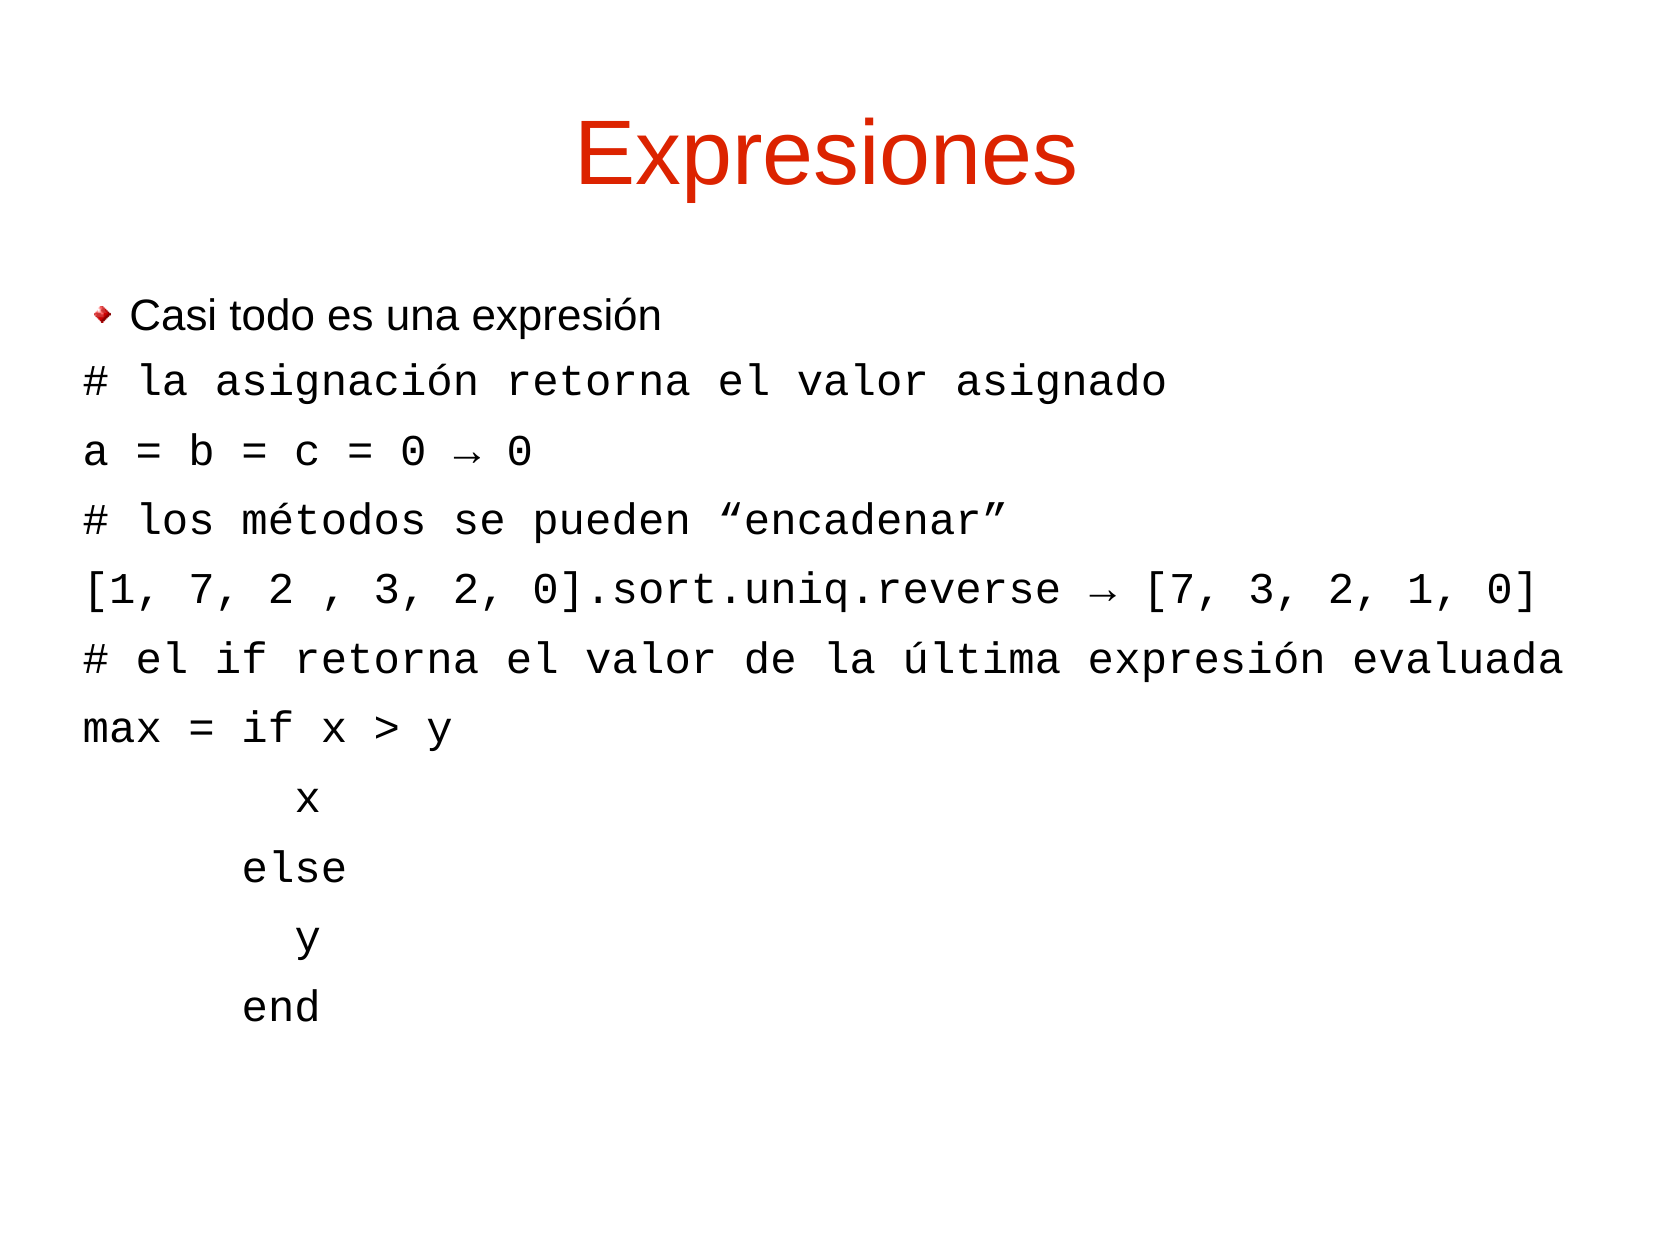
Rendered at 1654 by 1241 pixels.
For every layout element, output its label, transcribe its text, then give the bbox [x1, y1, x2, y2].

title Expresiones [82, 49, 1571, 257]
list Casi todo es una expresión # la asignación retorna el valor asignado a = b = c = 0 → 0 # los métodos se pueden “encadenar” [1, 7, 2 , 3, 2, 0].sort.uniq.reverse → [7, 3, 2, 1, 0] # el if retorna el valor de la última expresión evaluada max = if x > y x else y end [82, 290, 1571, 1109]
